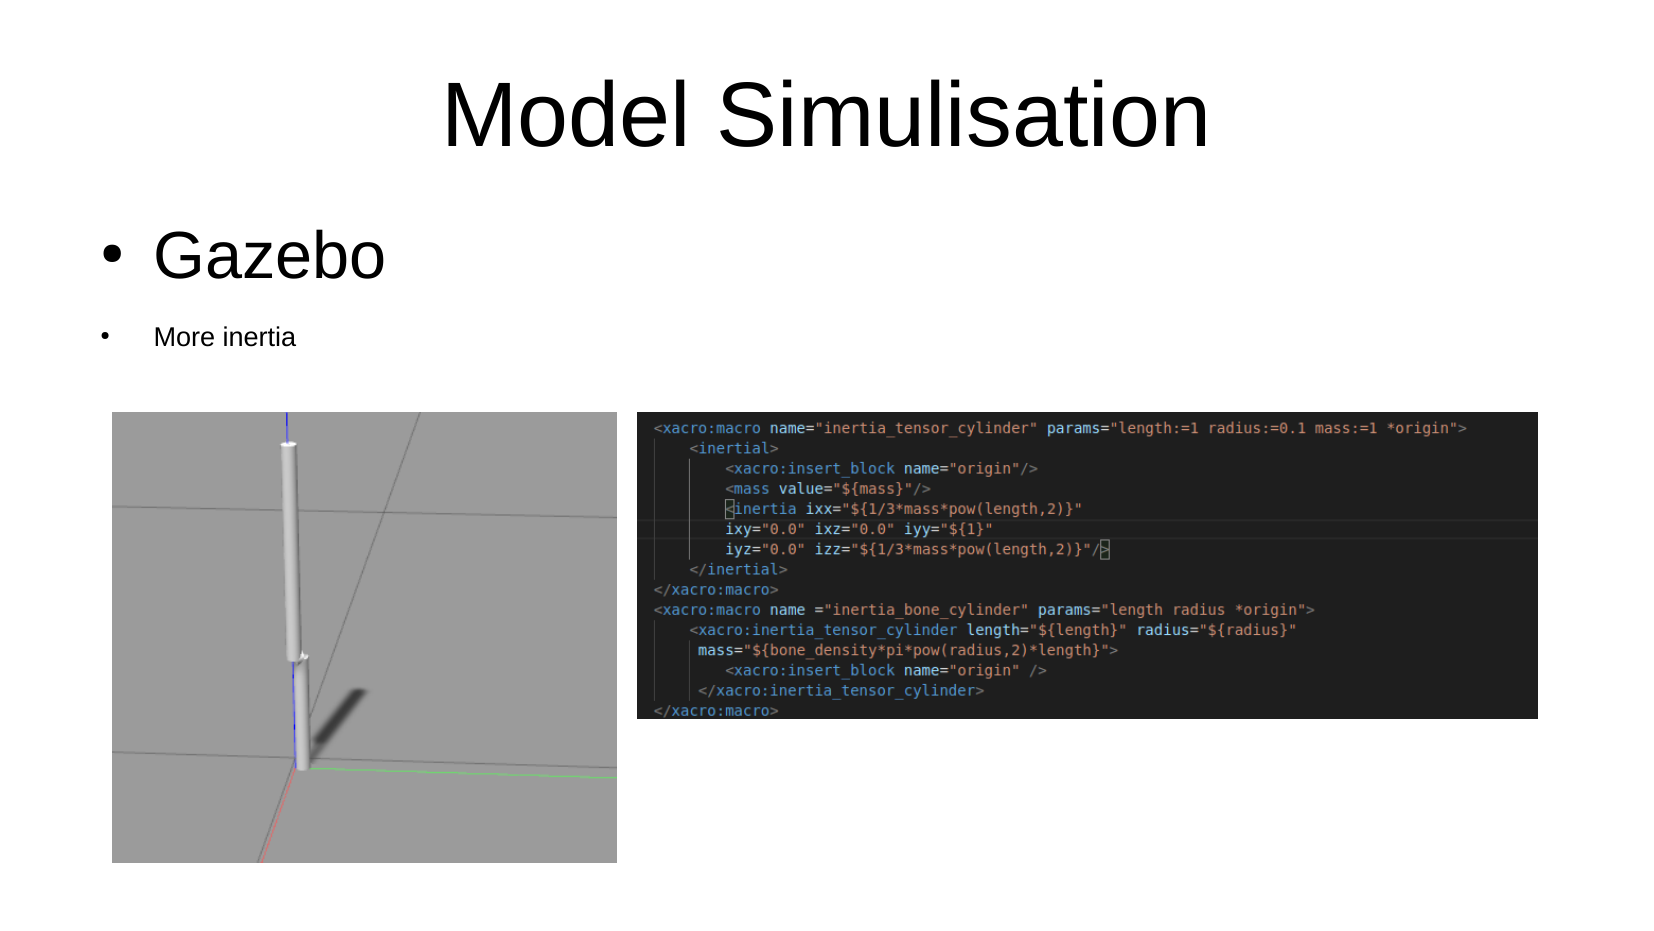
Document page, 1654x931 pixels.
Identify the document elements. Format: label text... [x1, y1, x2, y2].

picture [637, 412, 1538, 719]
list Gazebo More inertia [82, 217, 1571, 758]
picture [112, 412, 617, 863]
title Model Simulisation [82, 37, 1571, 193]
